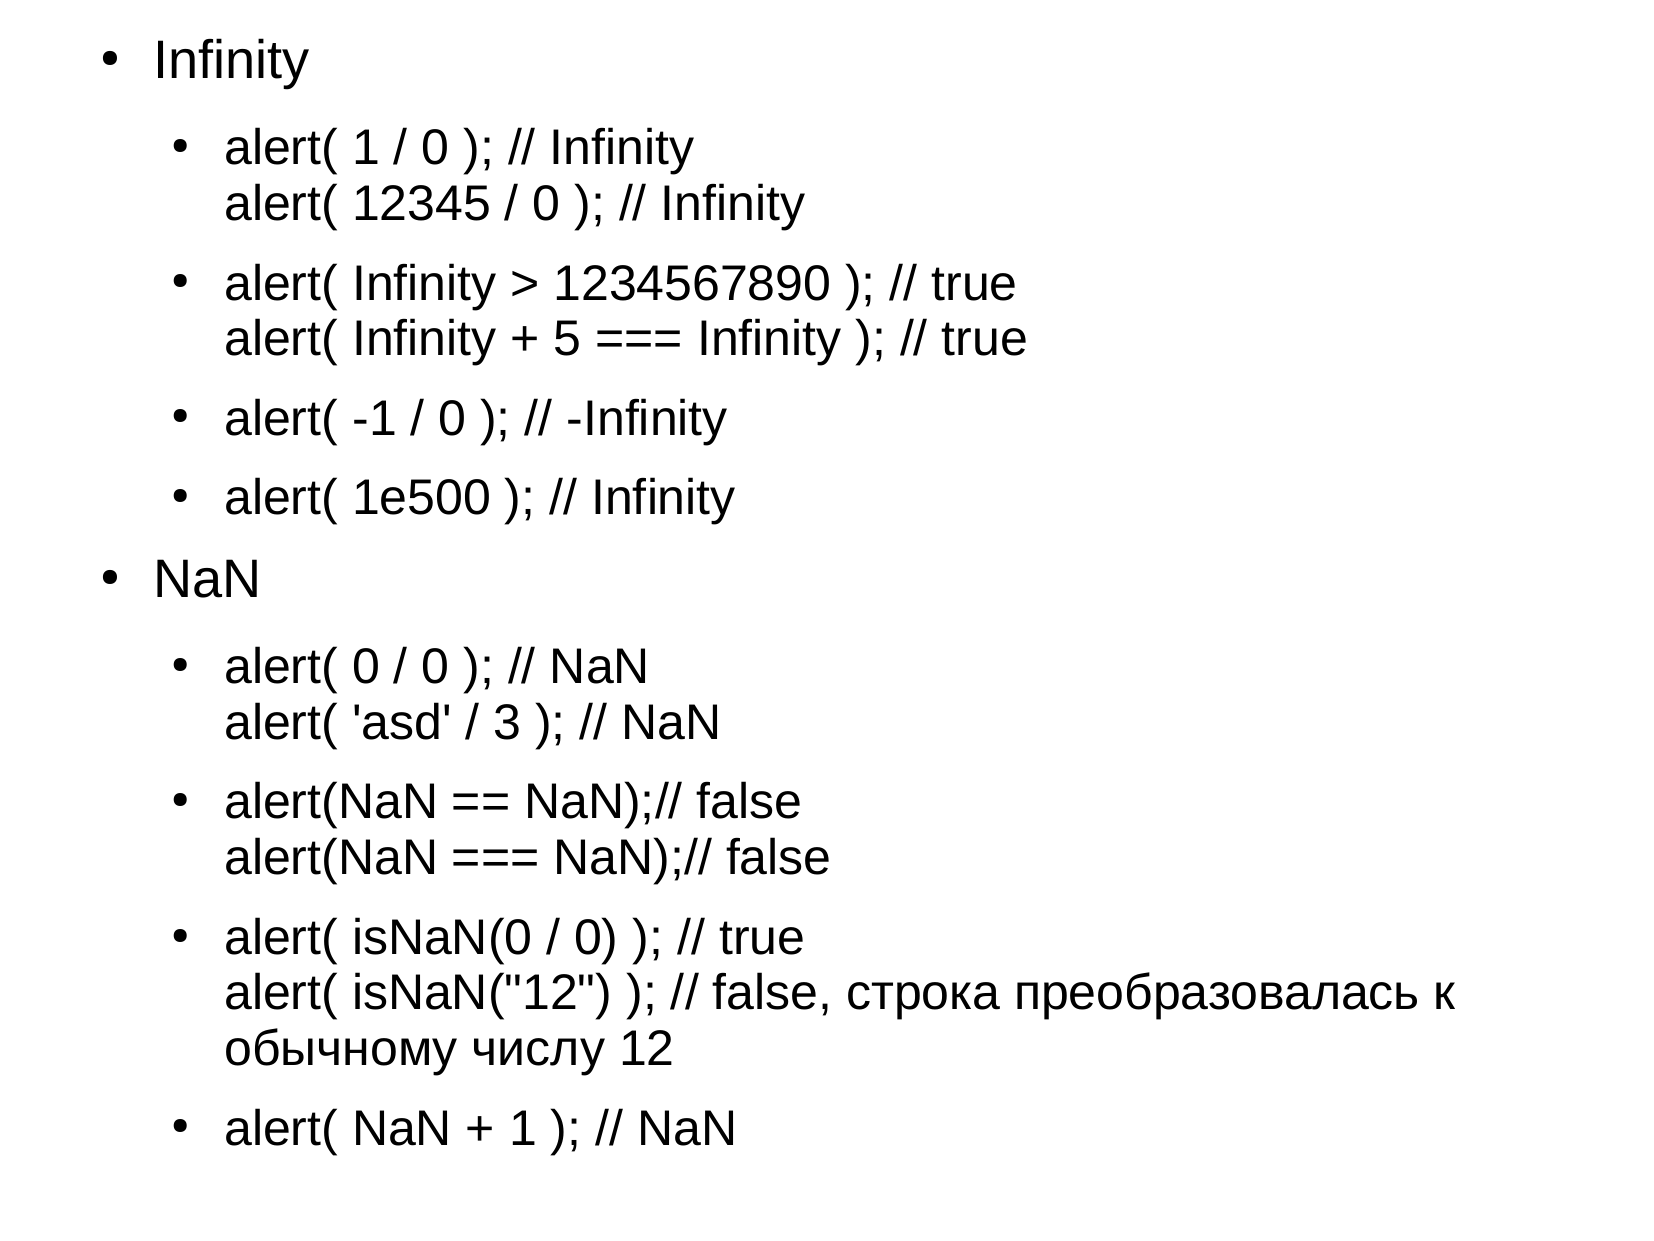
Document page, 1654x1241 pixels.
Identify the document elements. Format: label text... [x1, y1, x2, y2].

list Infinity alert( 1 / 0 ); // Infinity alert( 12345 / 0 ); // Infinity alert( Infinity > 1234567890 ); // true alert( Infinity + 5 === Infinity ); // true alert( -1 / 0 ); // -Infinity alert( 1e500 ); // Infinity NaN alert( 0 / 0 ); // NaN alert( 'asd' / 3 ); // NaN alert(NaN == NaN);// false alert(NaN === NaN);// false alert( isNaN(0 / 0) ); // true alert( isNaN("12") ); // false, строка преобразовалась к обычному числу 12 alert( NaN + 1 ); // NaN [82, 29, 1571, 1211]
